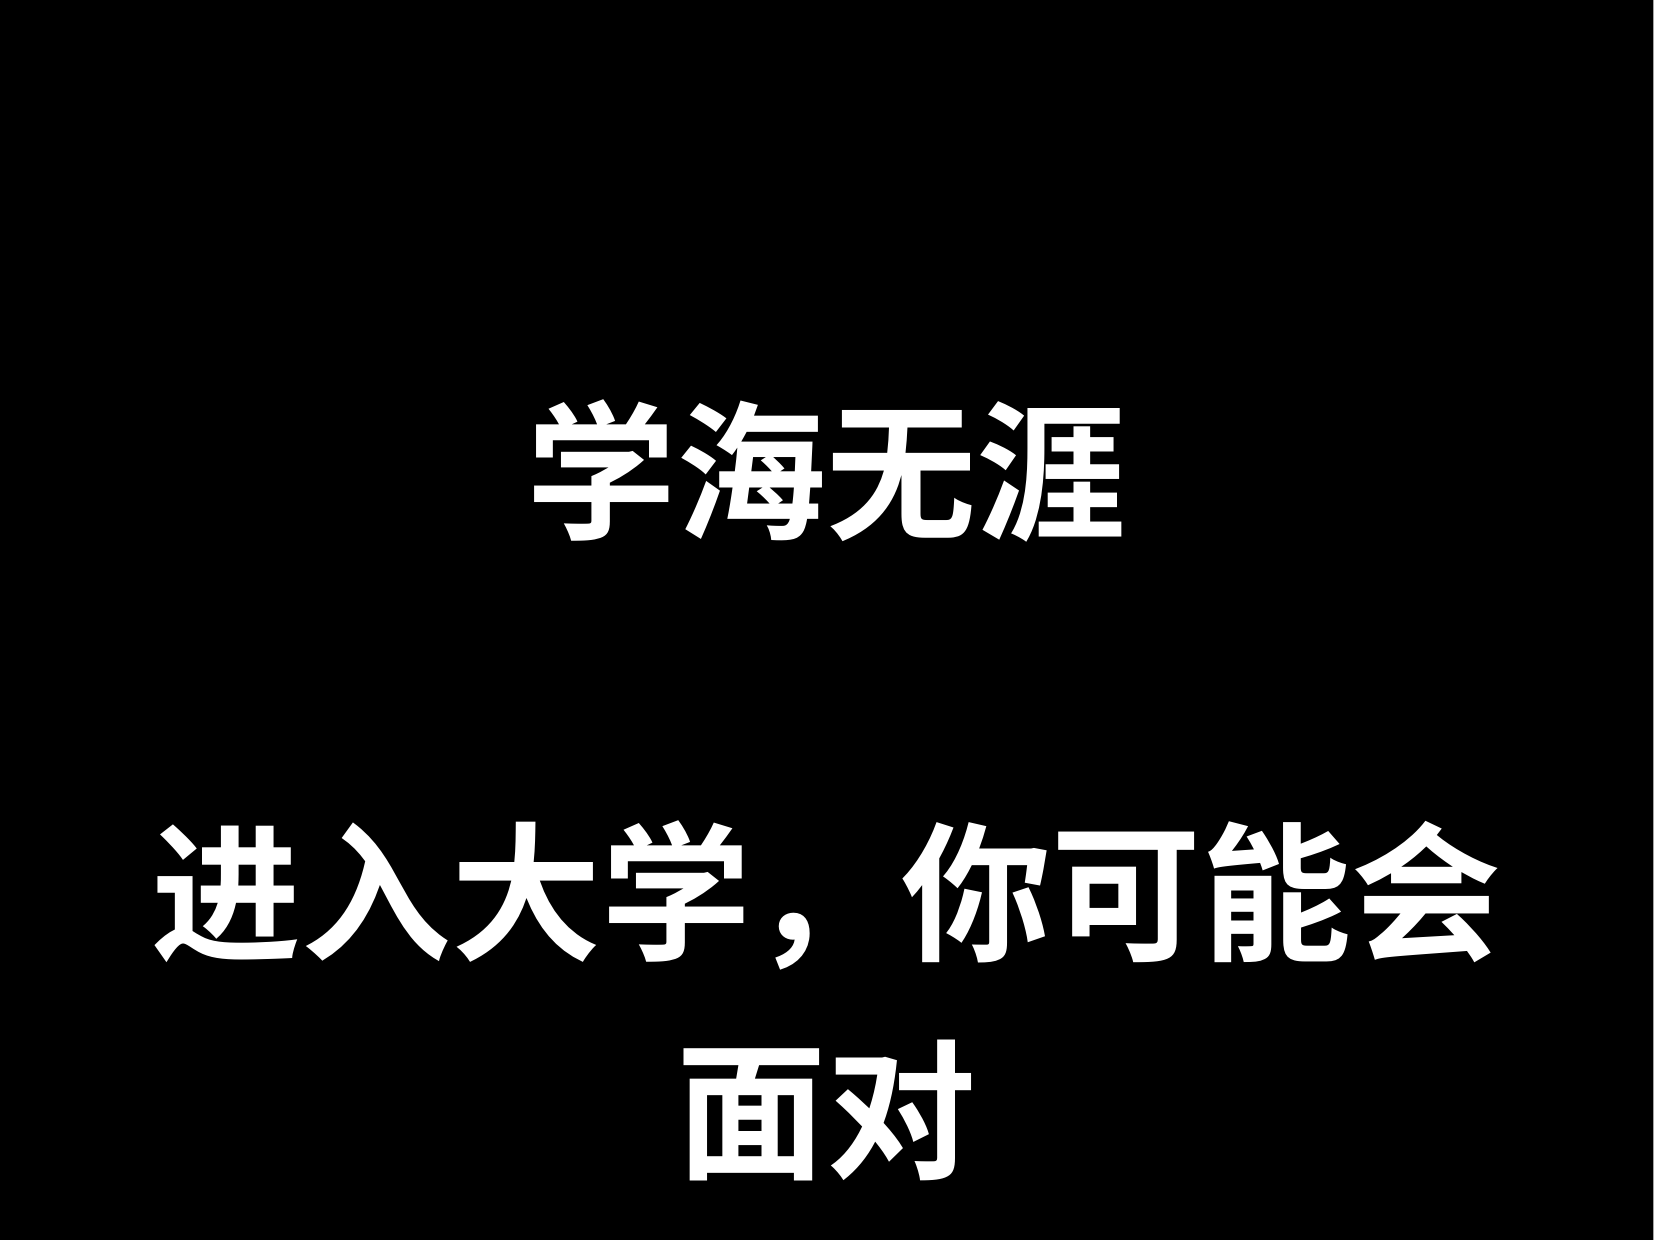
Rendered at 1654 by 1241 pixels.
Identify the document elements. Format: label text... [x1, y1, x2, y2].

subtitle 学海无涯 进入大学，你可能会面对 [82, 354, 1571, 691]
